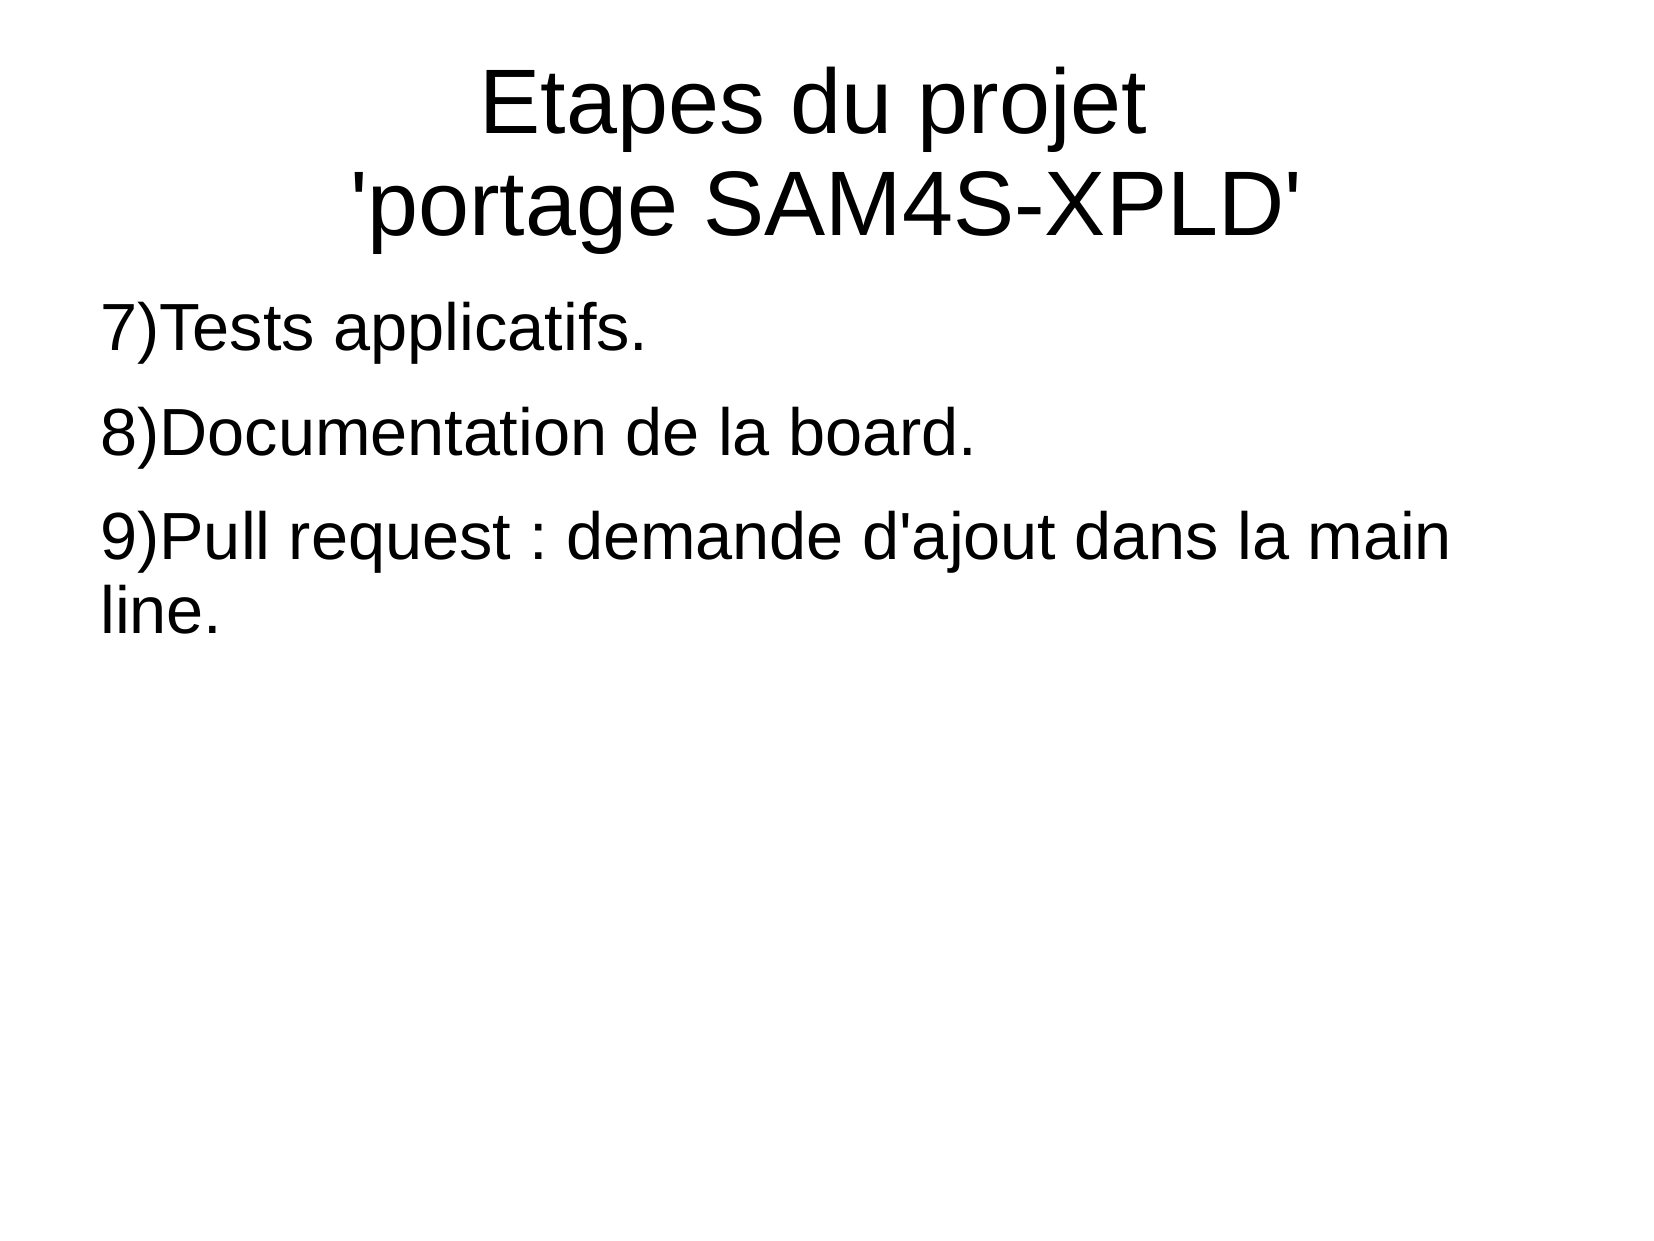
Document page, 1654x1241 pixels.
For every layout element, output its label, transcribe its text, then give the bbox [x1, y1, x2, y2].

title Etapes du projet 'portage SAM4S-XPLD' [82, 49, 1571, 257]
list Tests applicatifs. Documentation de la board. Pull request : demande d'ajout dans la main line. [82, 290, 1571, 1010]
